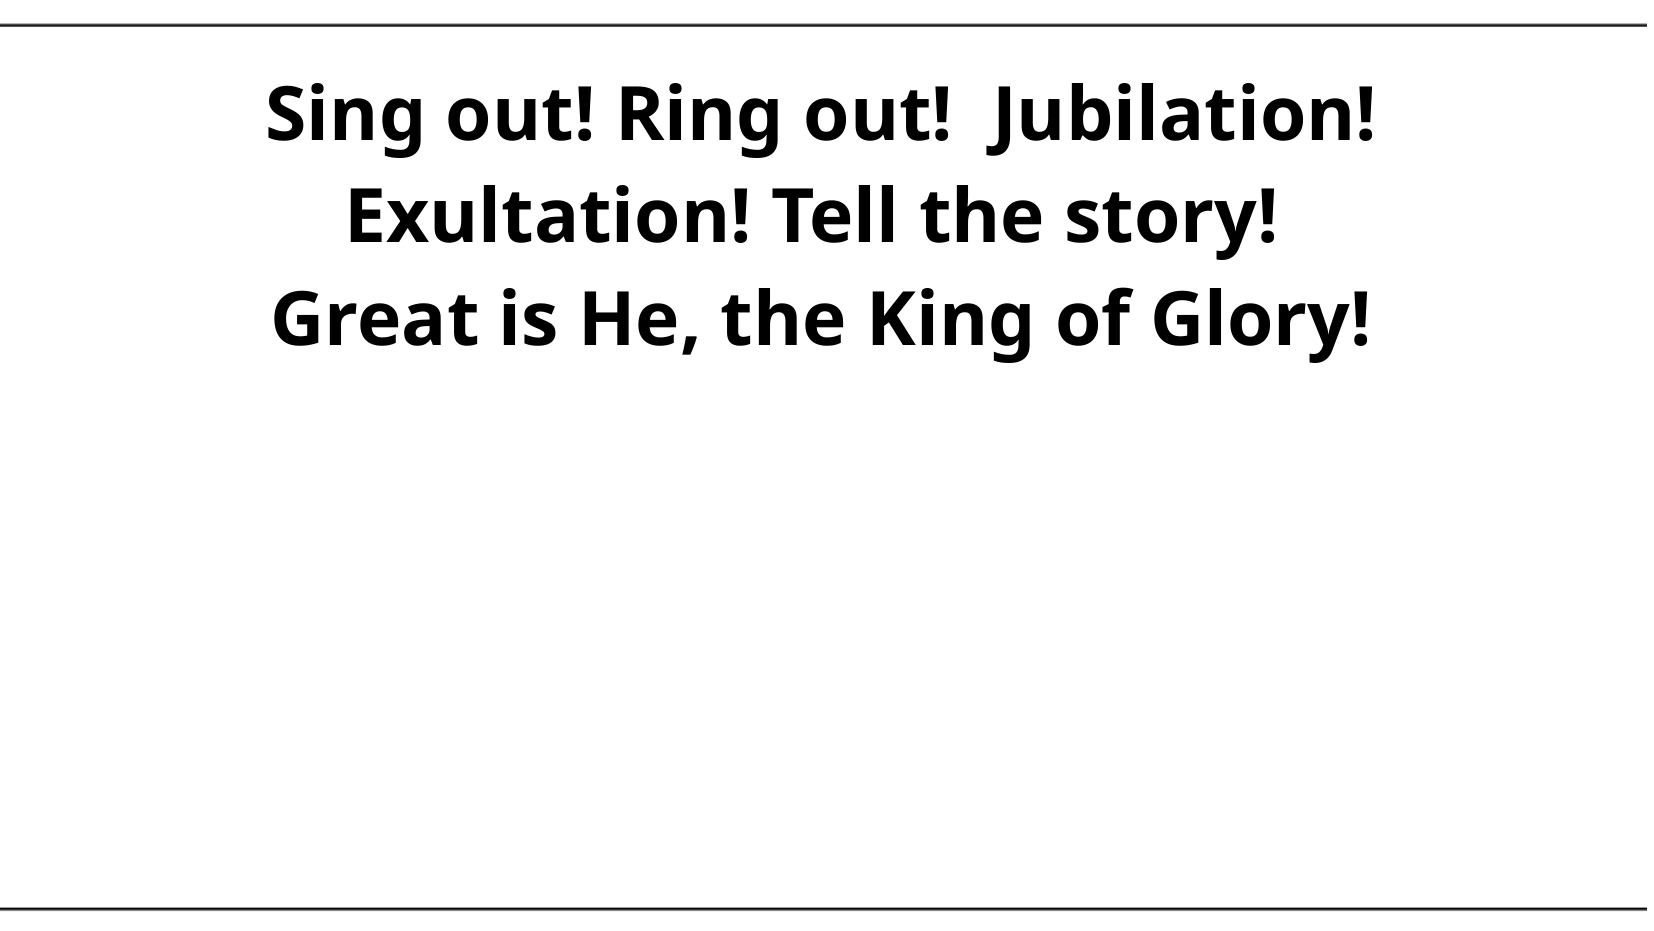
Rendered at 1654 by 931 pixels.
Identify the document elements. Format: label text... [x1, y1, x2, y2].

text_box Sing out! Ring out! Jubilation! Exultation! Tell the story! Great is He, the King of Glory! [49, 53, 1595, 368]
picture [0, 2, 1647, 931]
